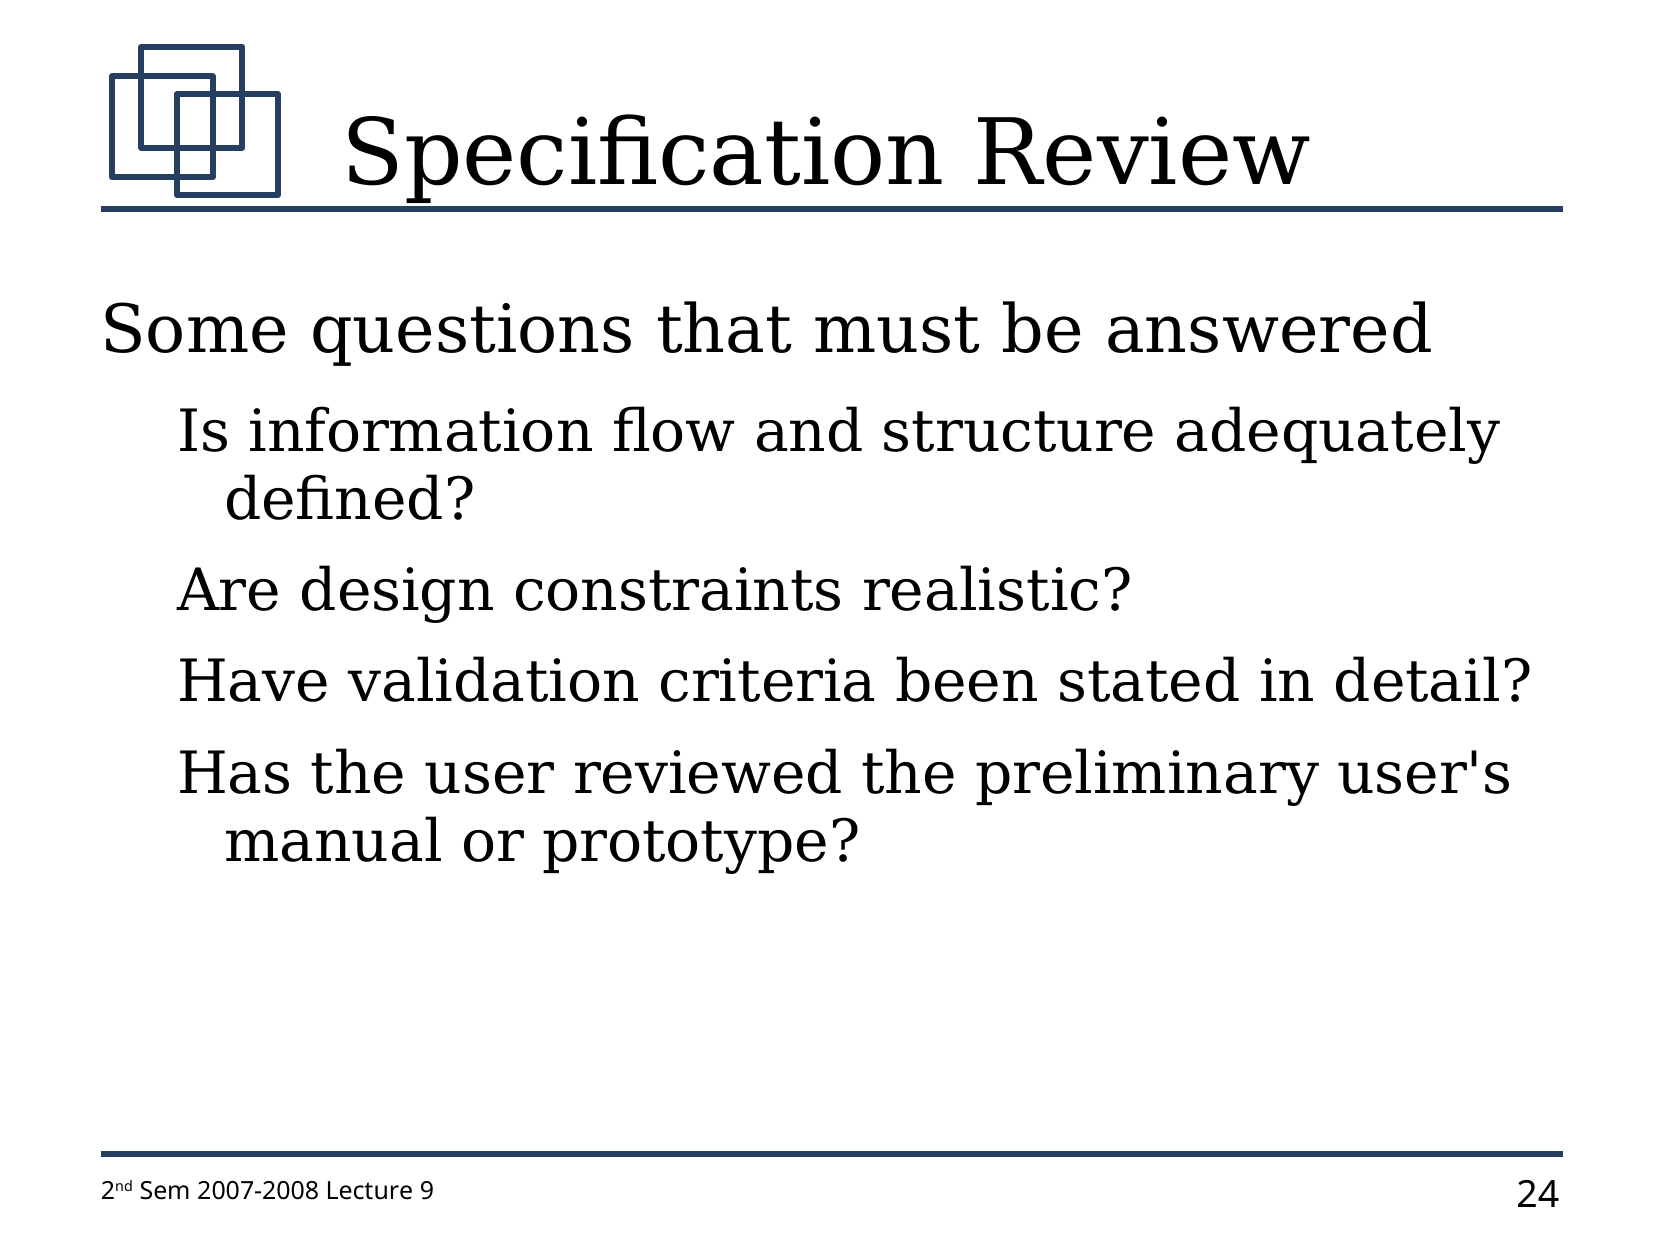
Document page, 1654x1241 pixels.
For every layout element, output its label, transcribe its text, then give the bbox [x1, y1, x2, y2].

list Some questions that must be answered Is information flow and structure adequately defined? Are design constraints realistic? Have validation criteria been stated in detail? Has the user reviewed the preliminary user's manual or prototype? [82, 290, 1571, 1109]
title Specification Review [82, 49, 1571, 257]
